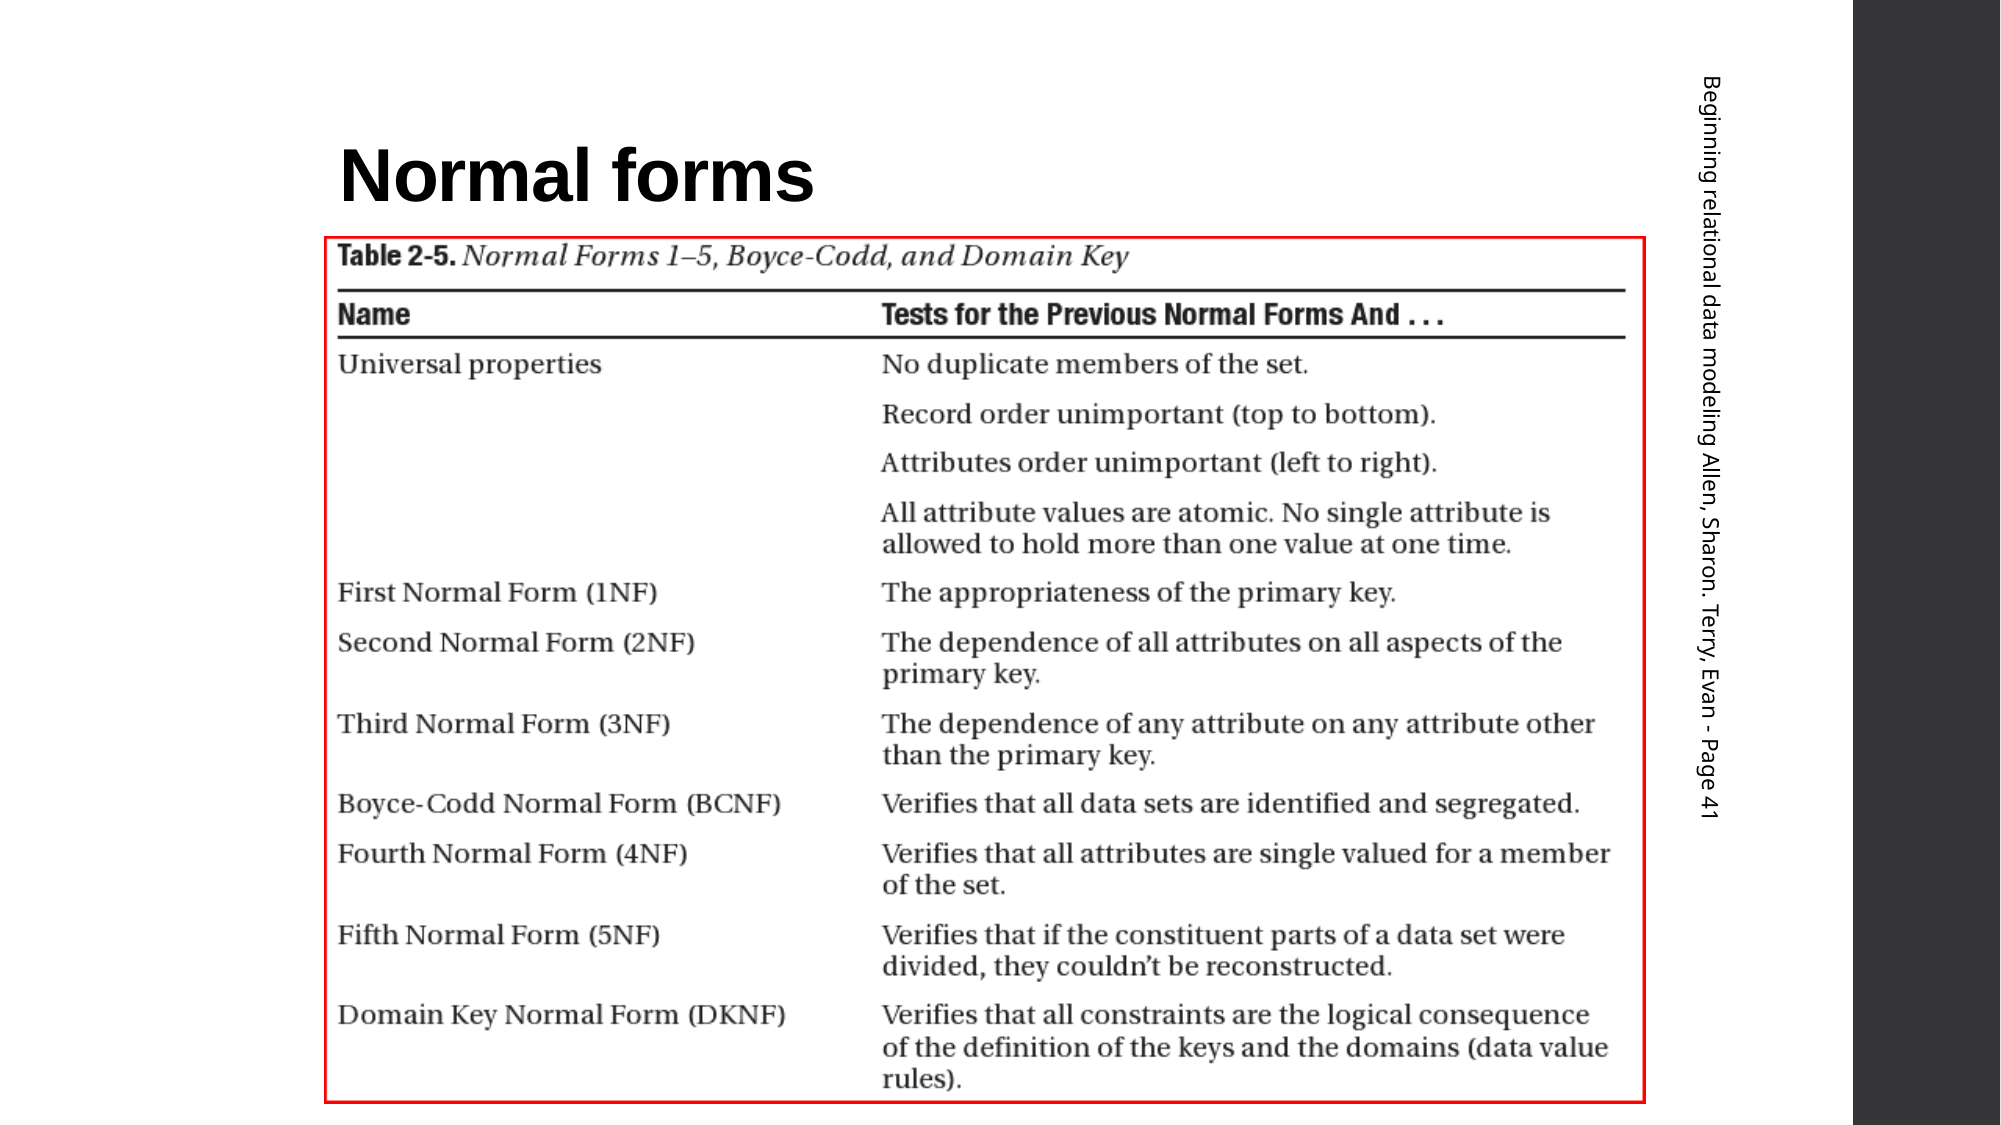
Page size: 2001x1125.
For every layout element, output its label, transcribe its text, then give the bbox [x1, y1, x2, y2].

text_box Beginning relational data modeling Allen, Sharon. Terry, Evan - Page 41 [1662, 60, 1742, 1125]
title Normal forms [324, 45, 1675, 233]
picture [324, 236, 1646, 1104]
